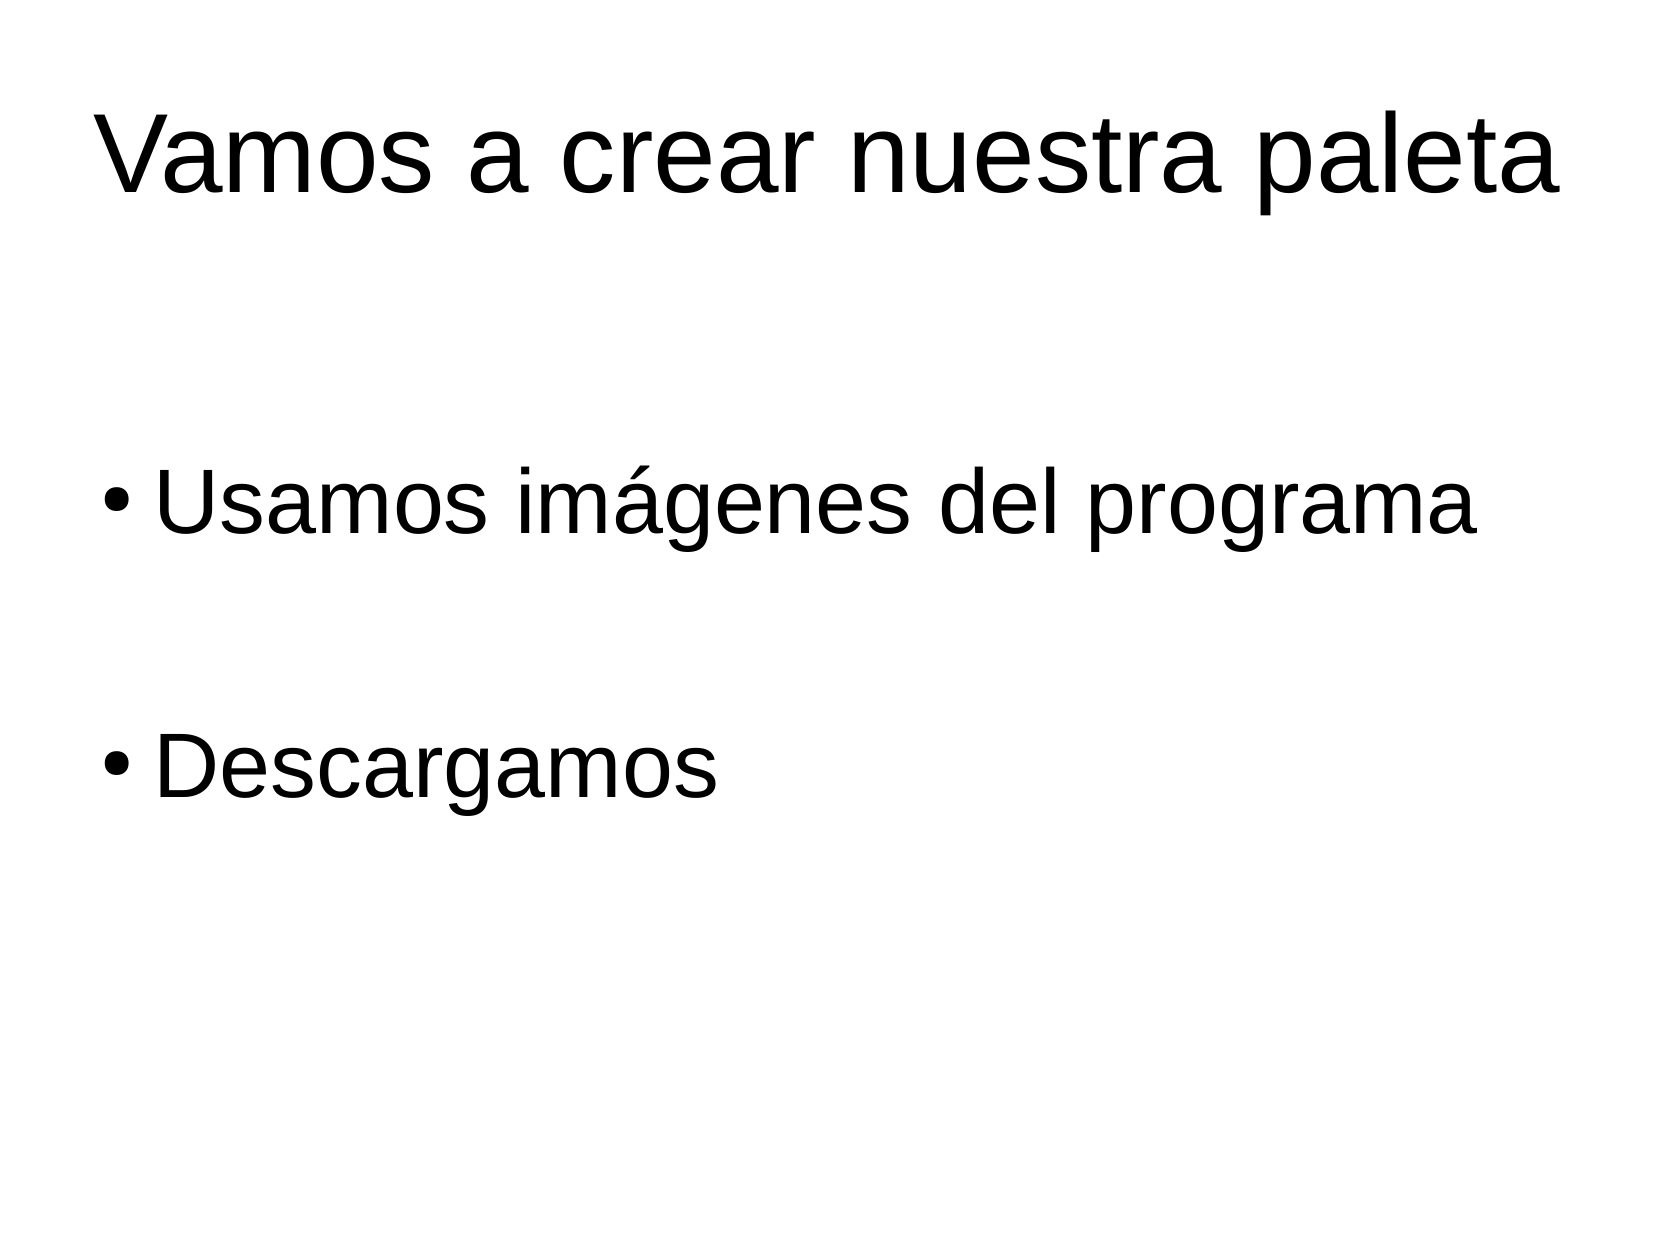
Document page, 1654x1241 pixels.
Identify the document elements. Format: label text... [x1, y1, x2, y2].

list Usamos imágenes del programa Descargamos [82, 450, 1571, 1170]
title Vamos a crear nuestra paleta [82, 49, 1571, 257]
